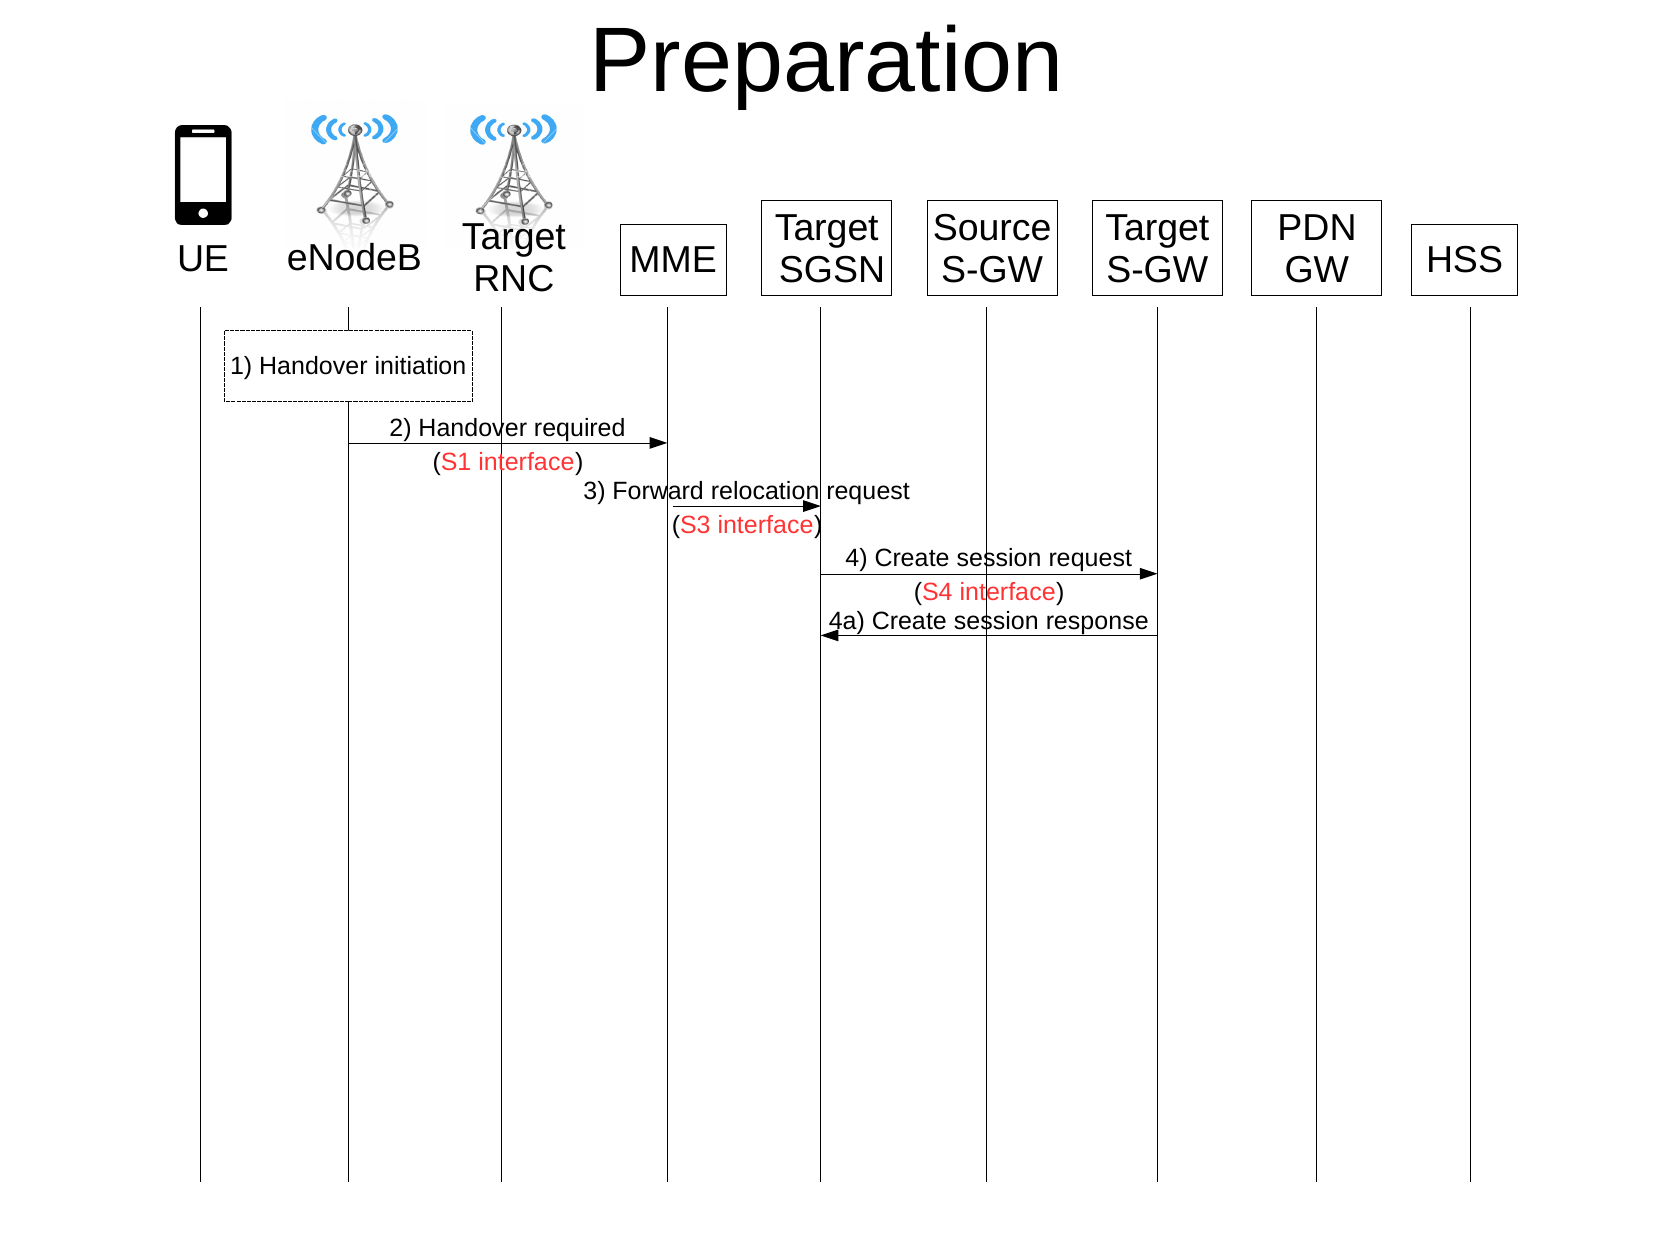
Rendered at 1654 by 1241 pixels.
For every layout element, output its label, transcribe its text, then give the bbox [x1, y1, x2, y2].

text_box PDN GW [1251, 200, 1382, 296]
text_box 1) Handover initiation [224, 330, 473, 402]
picture [283, 113, 426, 249]
text_box Target S-GW [1092, 200, 1223, 296]
picture [153, 125, 253, 225]
text_box HSS [1411, 224, 1518, 296]
text_box Source S-GW [927, 200, 1058, 296]
text_box Target SGSN [761, 200, 892, 296]
title Preparation [82, 8, 1571, 113]
picture [442, 113, 585, 249]
text_box MME [620, 224, 727, 296]
